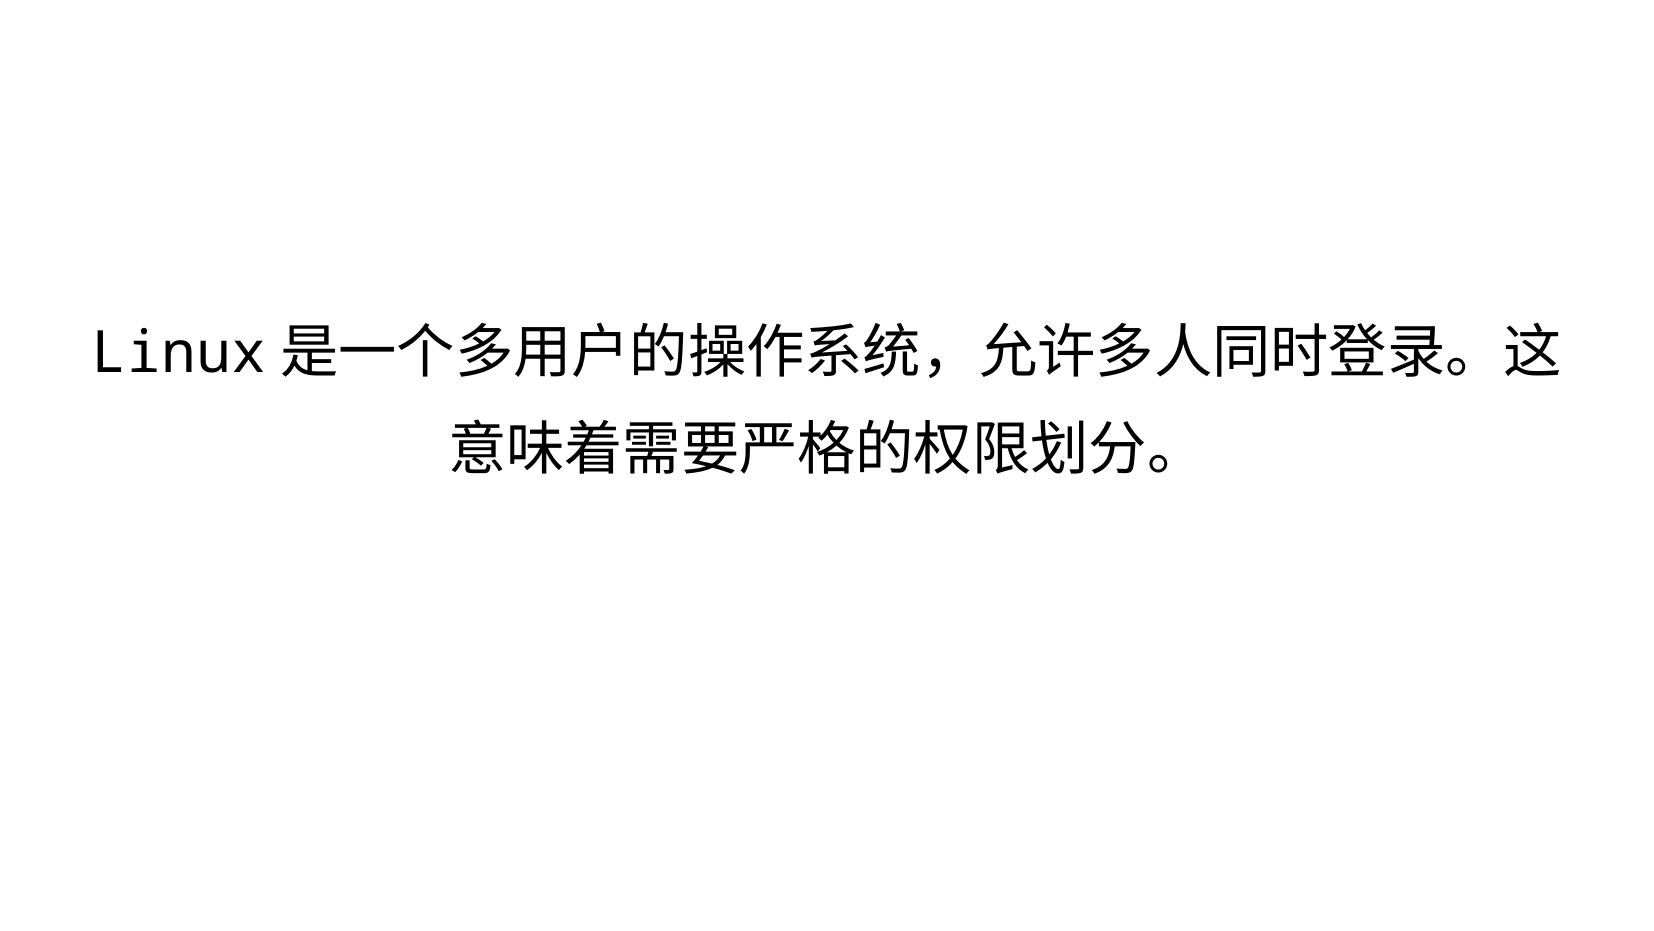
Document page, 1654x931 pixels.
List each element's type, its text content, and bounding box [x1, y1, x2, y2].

subtitle Linux是一个多用户的操作系统，允许多人同时登录。这意味着需要严格的权限划分。 [82, 37, 1571, 742]
